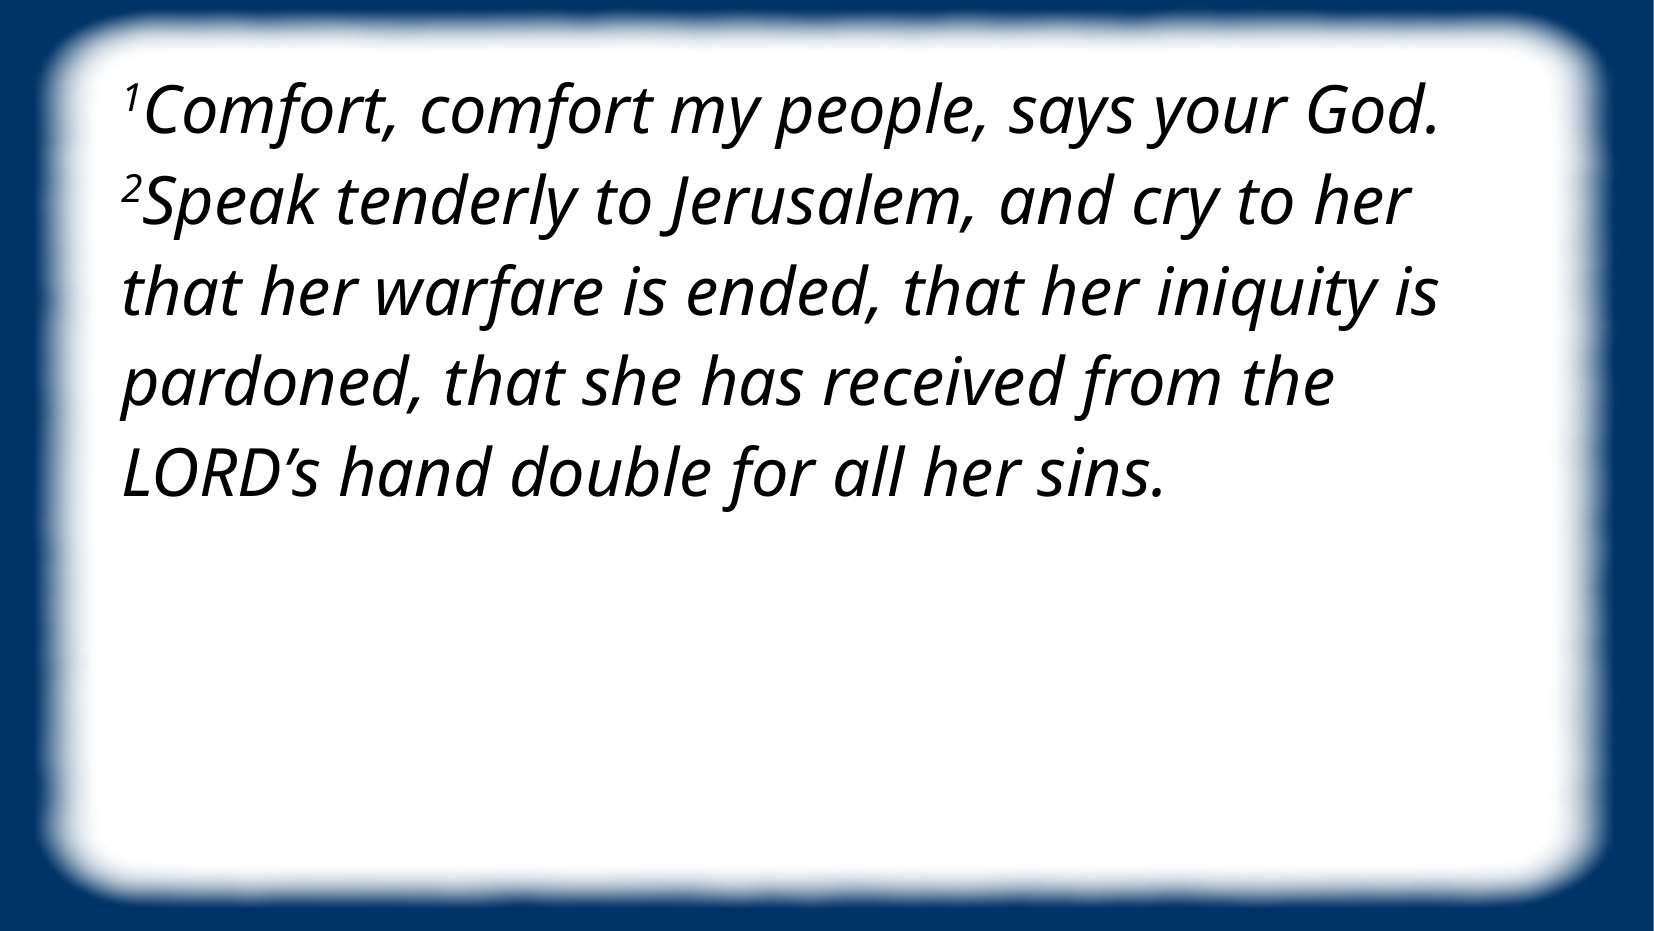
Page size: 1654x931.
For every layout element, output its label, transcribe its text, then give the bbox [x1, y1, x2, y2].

picture [0, 0, 1654, 931]
text_box 1Comfort, comfort my people, says your God. 2Speak tenderly to Jerusalem, and cry to her that her warfare is ended, that her iniquity is pardoned, that she has received from the LORD’s hand double for all her sins. [106, 54, 1547, 514]
